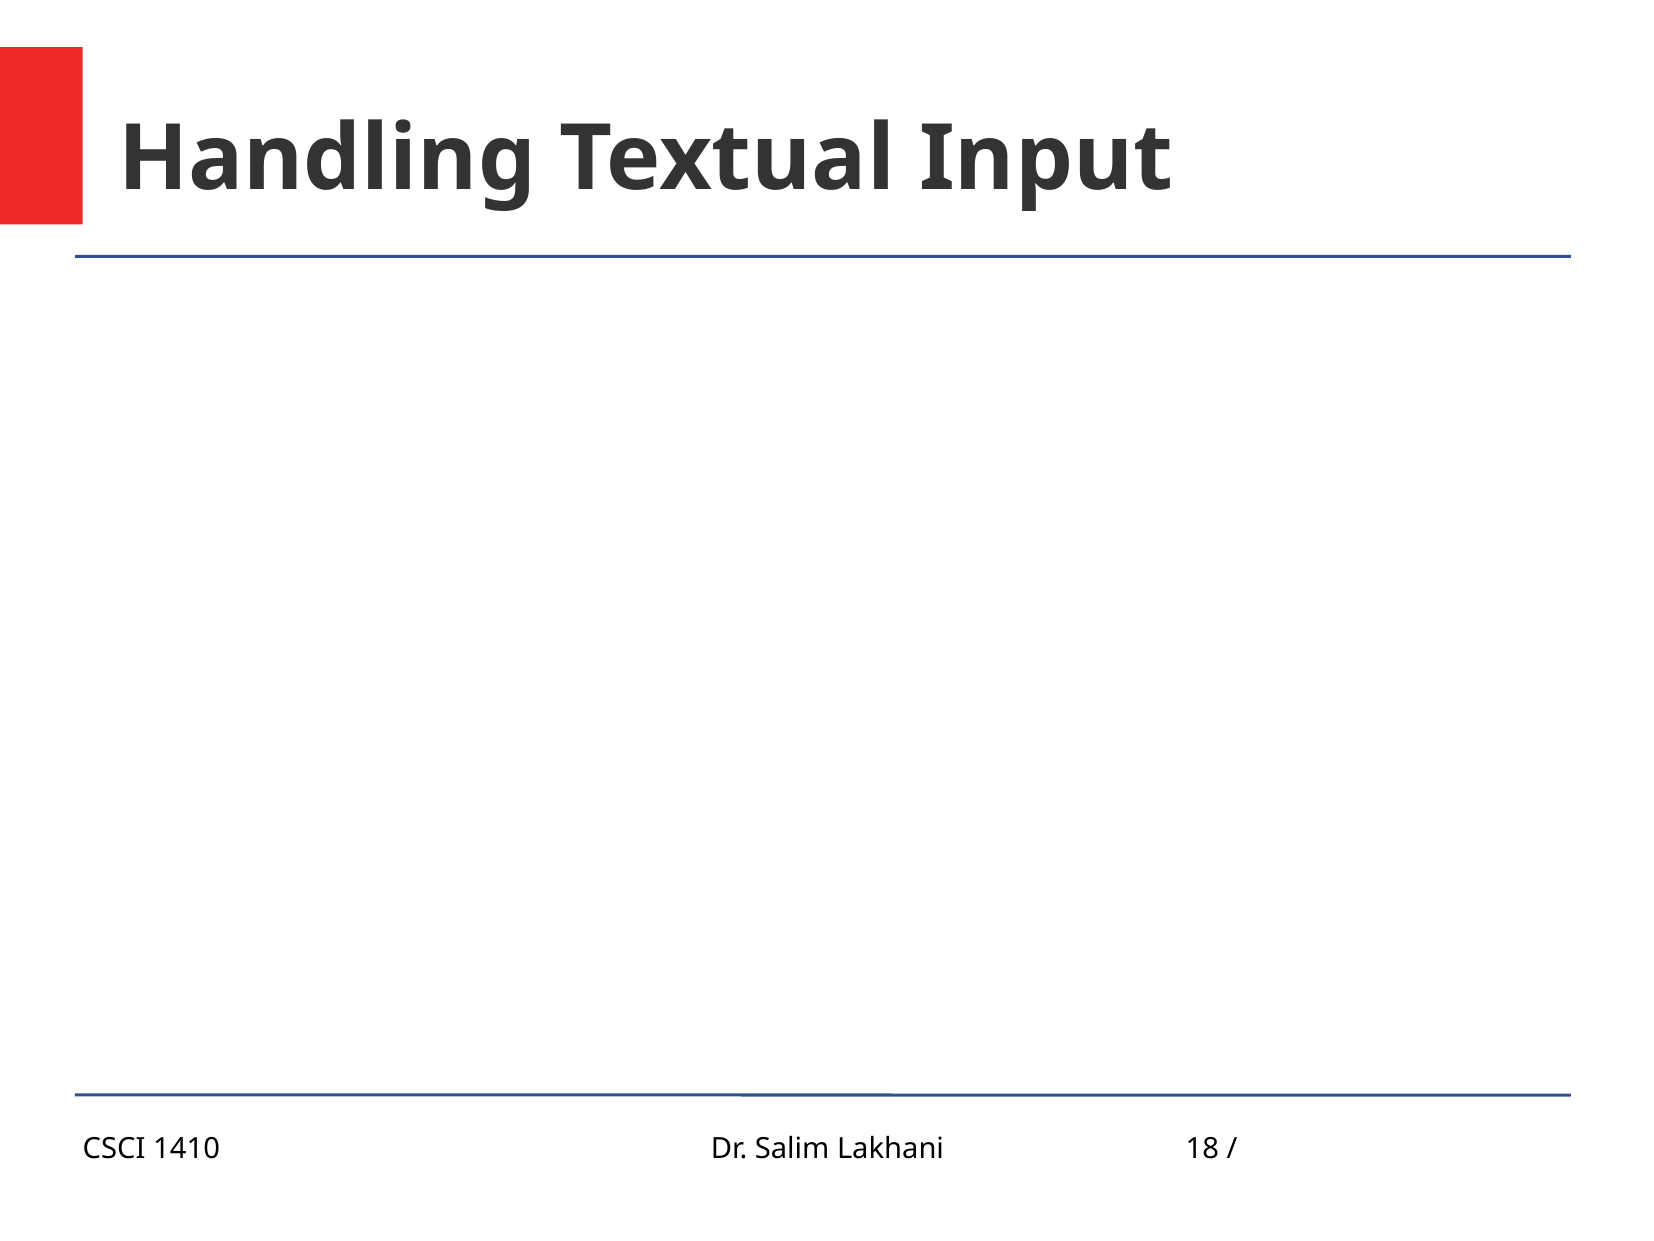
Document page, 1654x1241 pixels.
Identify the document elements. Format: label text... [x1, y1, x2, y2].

text_box CSCI 1410 [82, 1129, 468, 1216]
text_box Dr. Salim Lakhani [565, 1129, 1090, 1216]
title Handling Textual Input [118, 49, 1571, 257]
text_box / [1185, 1129, 1571, 1216]
